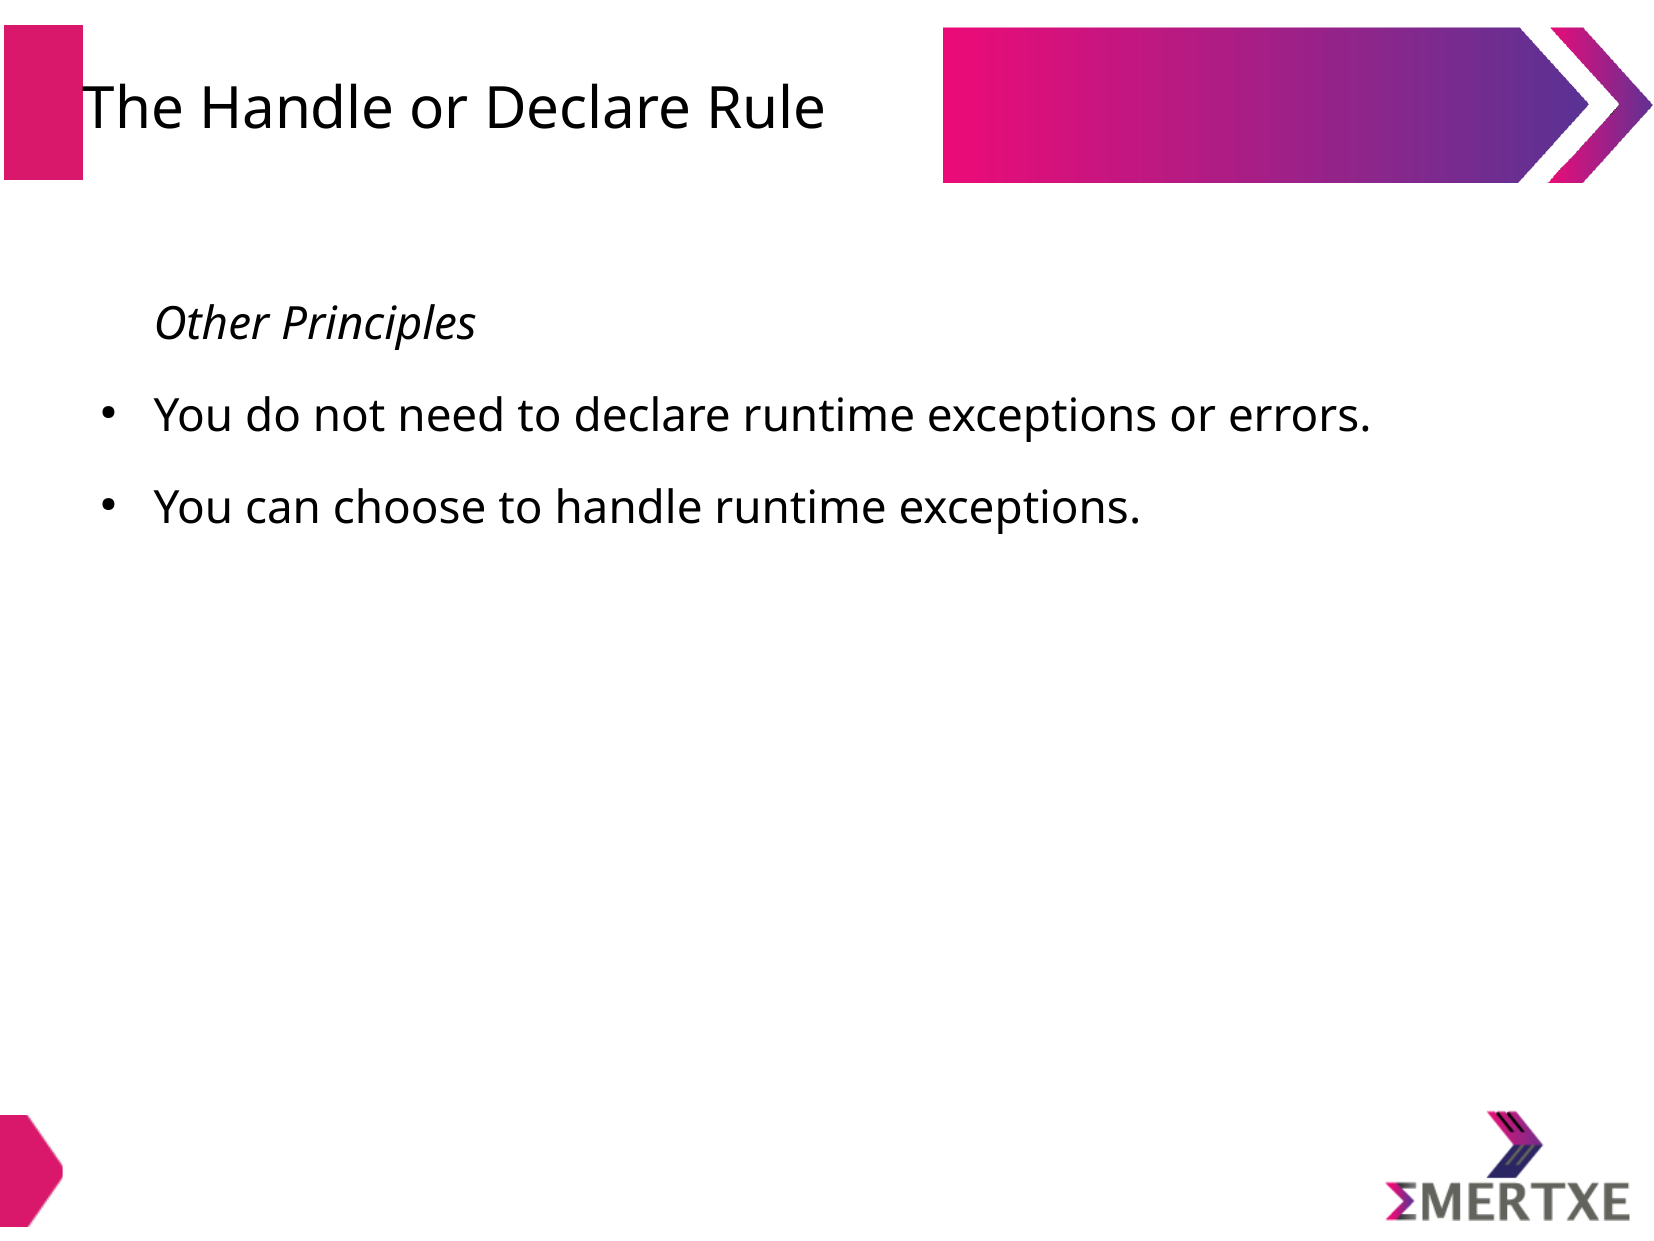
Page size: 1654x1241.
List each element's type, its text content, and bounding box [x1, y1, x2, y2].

picture [1571, 27, 1653, 183]
title The Handle or Declare Rule [82, 2, 1571, 210]
list Other Principles You do not need to declare runtime exceptions or errors. You can choose to handle runtime exceptions. [82, 290, 1571, 1010]
picture [1385, 1107, 1631, 1221]
